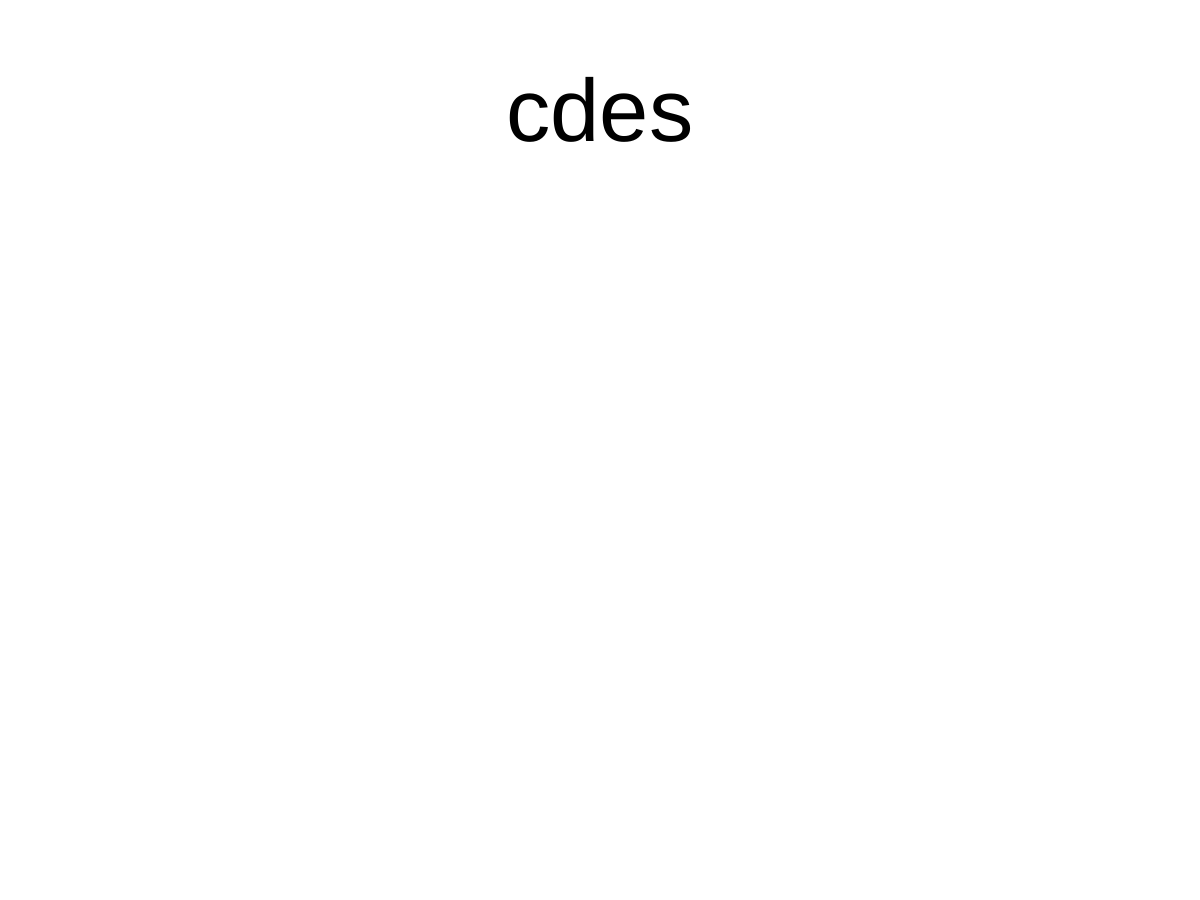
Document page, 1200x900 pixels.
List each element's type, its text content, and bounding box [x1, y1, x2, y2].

title cdes [60, 35, 1141, 187]
